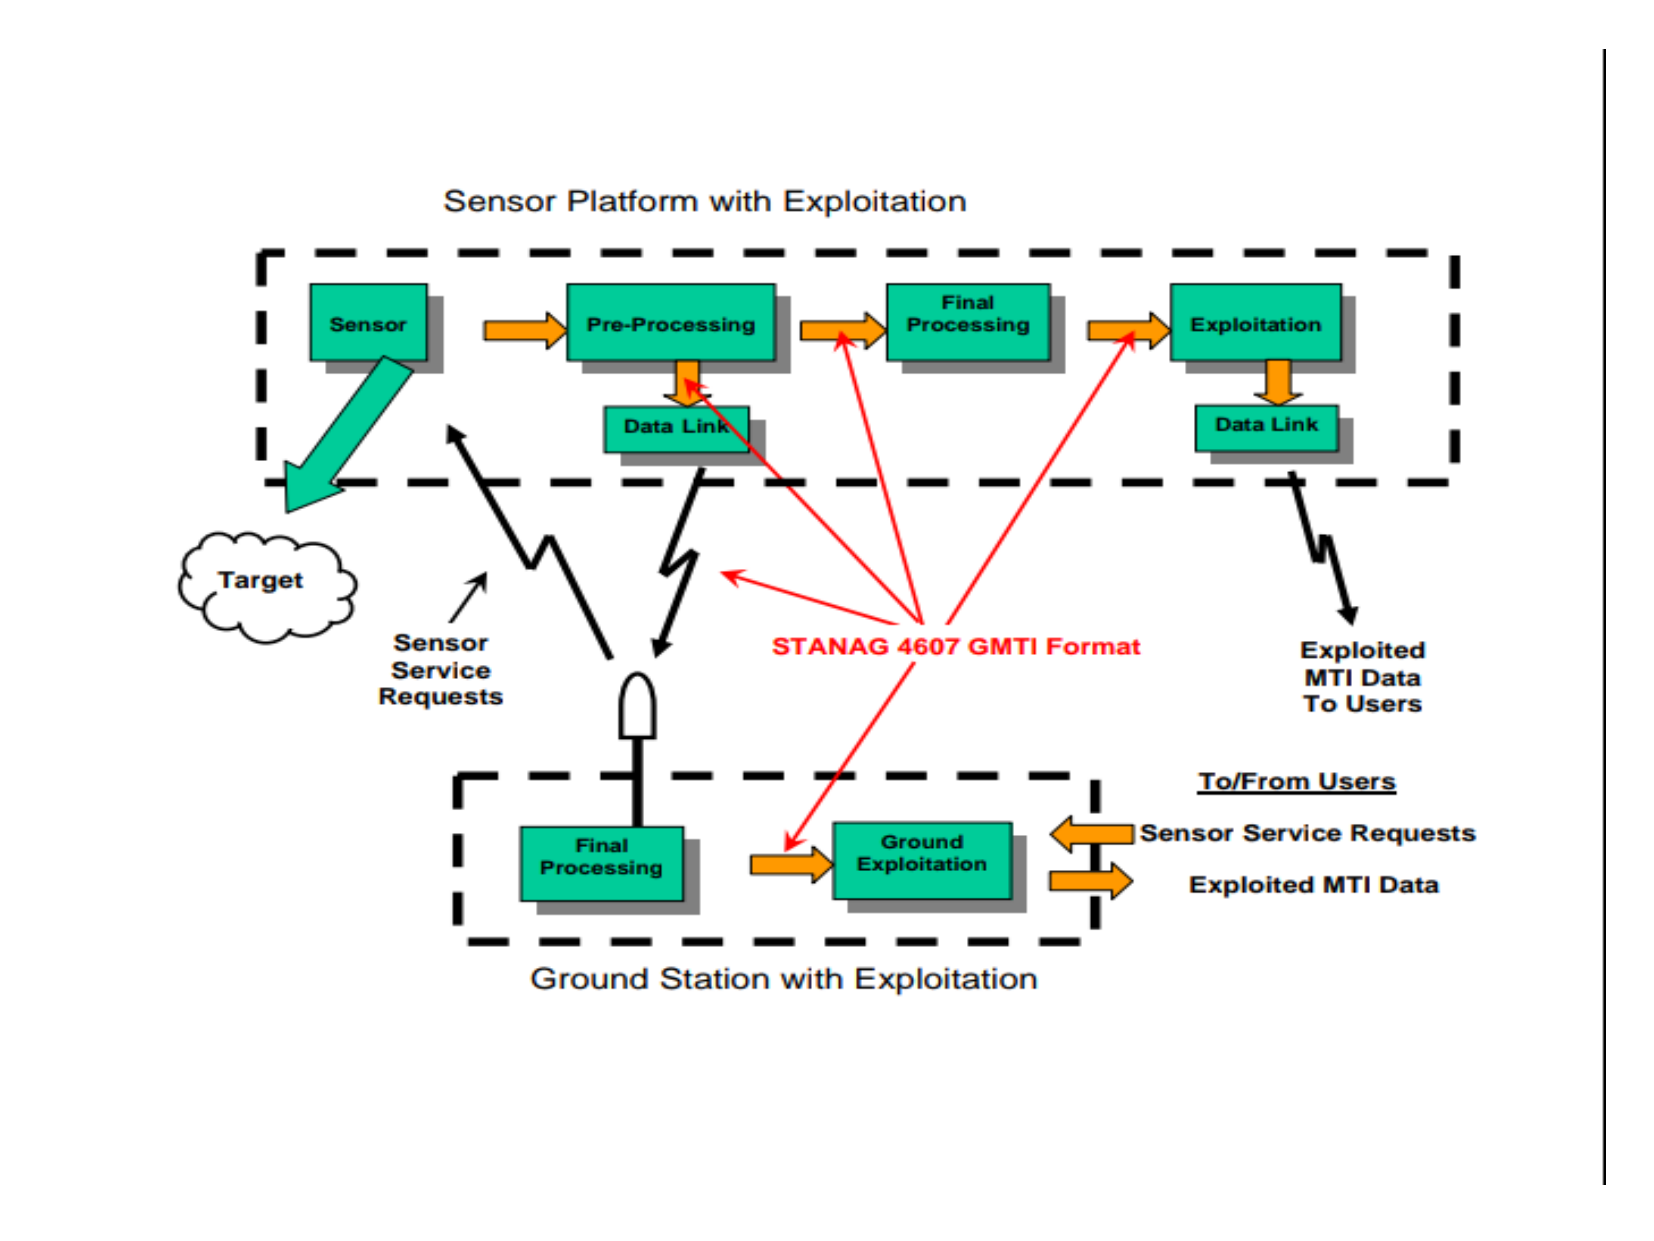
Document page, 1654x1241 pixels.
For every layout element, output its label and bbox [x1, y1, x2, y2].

picture [45, 49, 1606, 1186]
